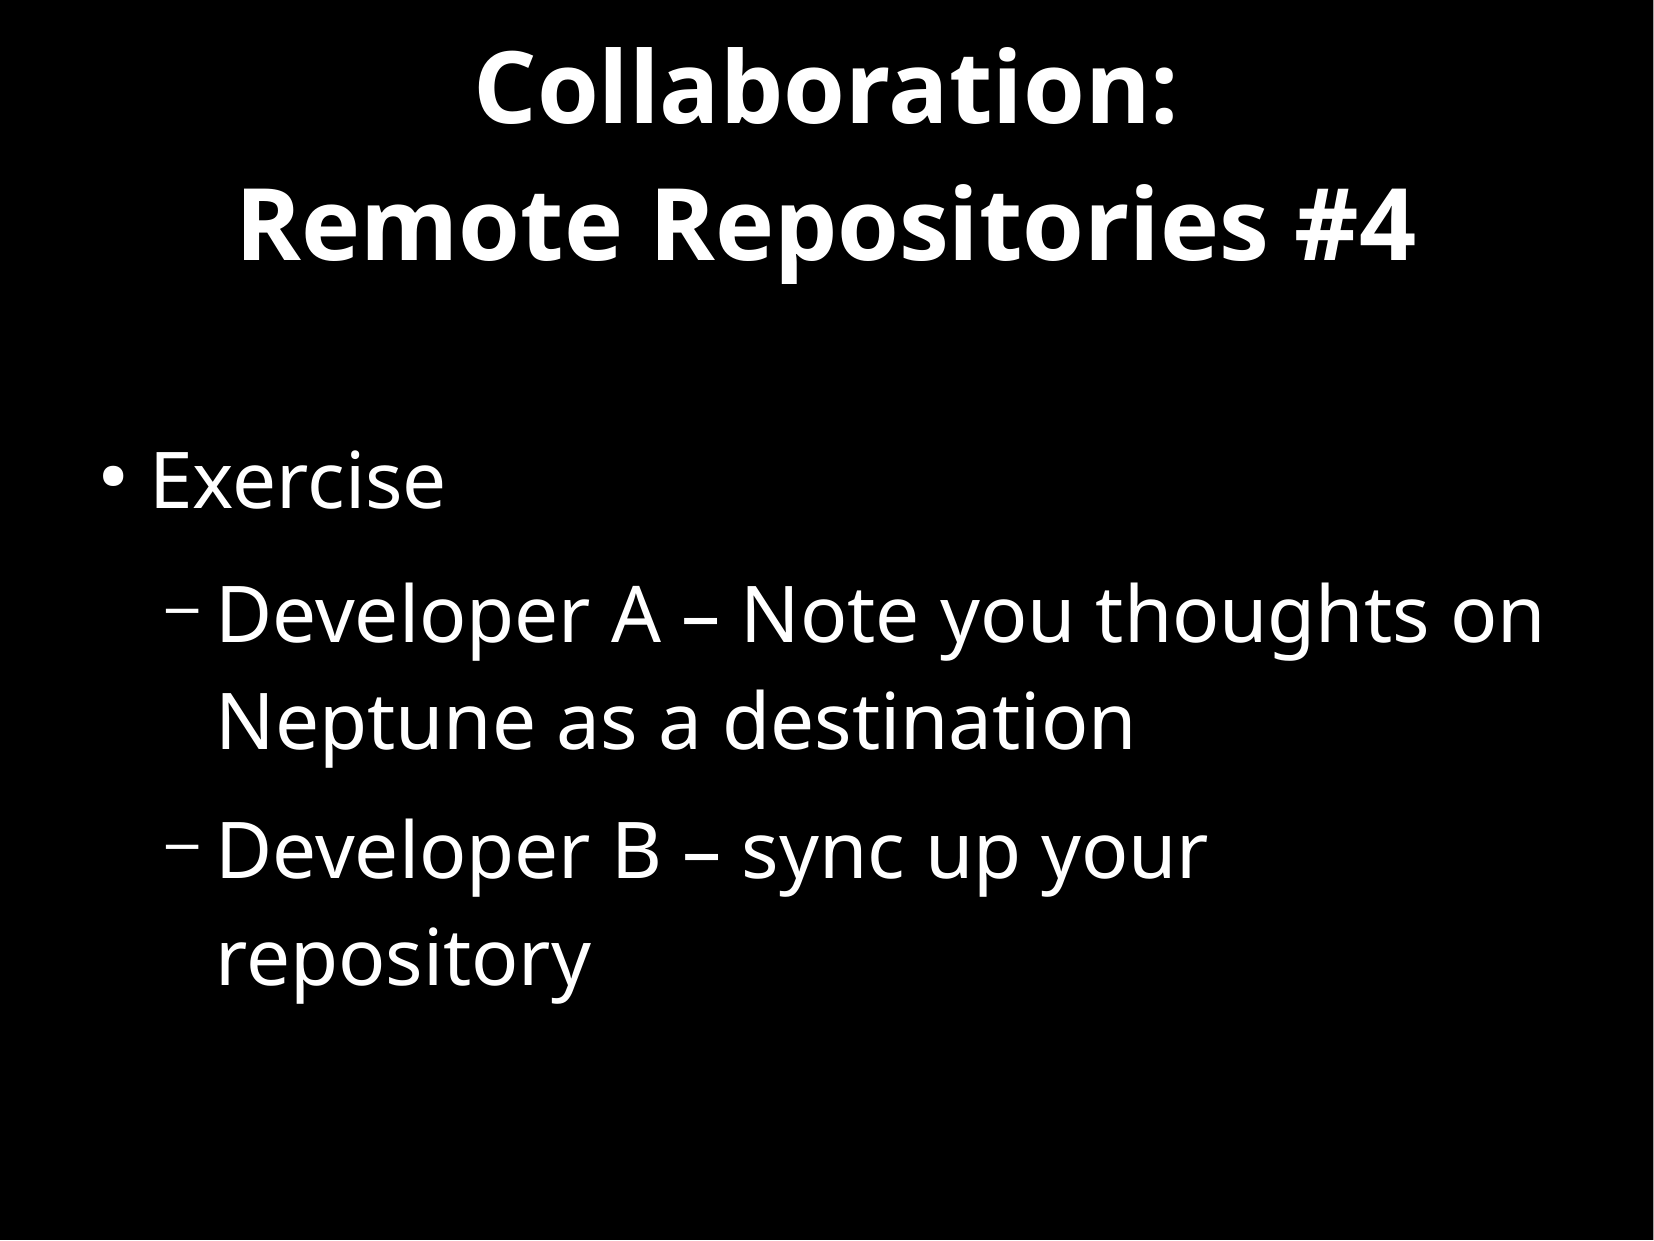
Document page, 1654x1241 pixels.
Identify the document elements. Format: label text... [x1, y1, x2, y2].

list Exercise Developer A – Note you thoughts on Neptune as a destination Developer B – sync up your repository [82, 290, 1571, 1010]
title Collaboration: Remote Repositories #4 [82, 26, 1571, 280]
